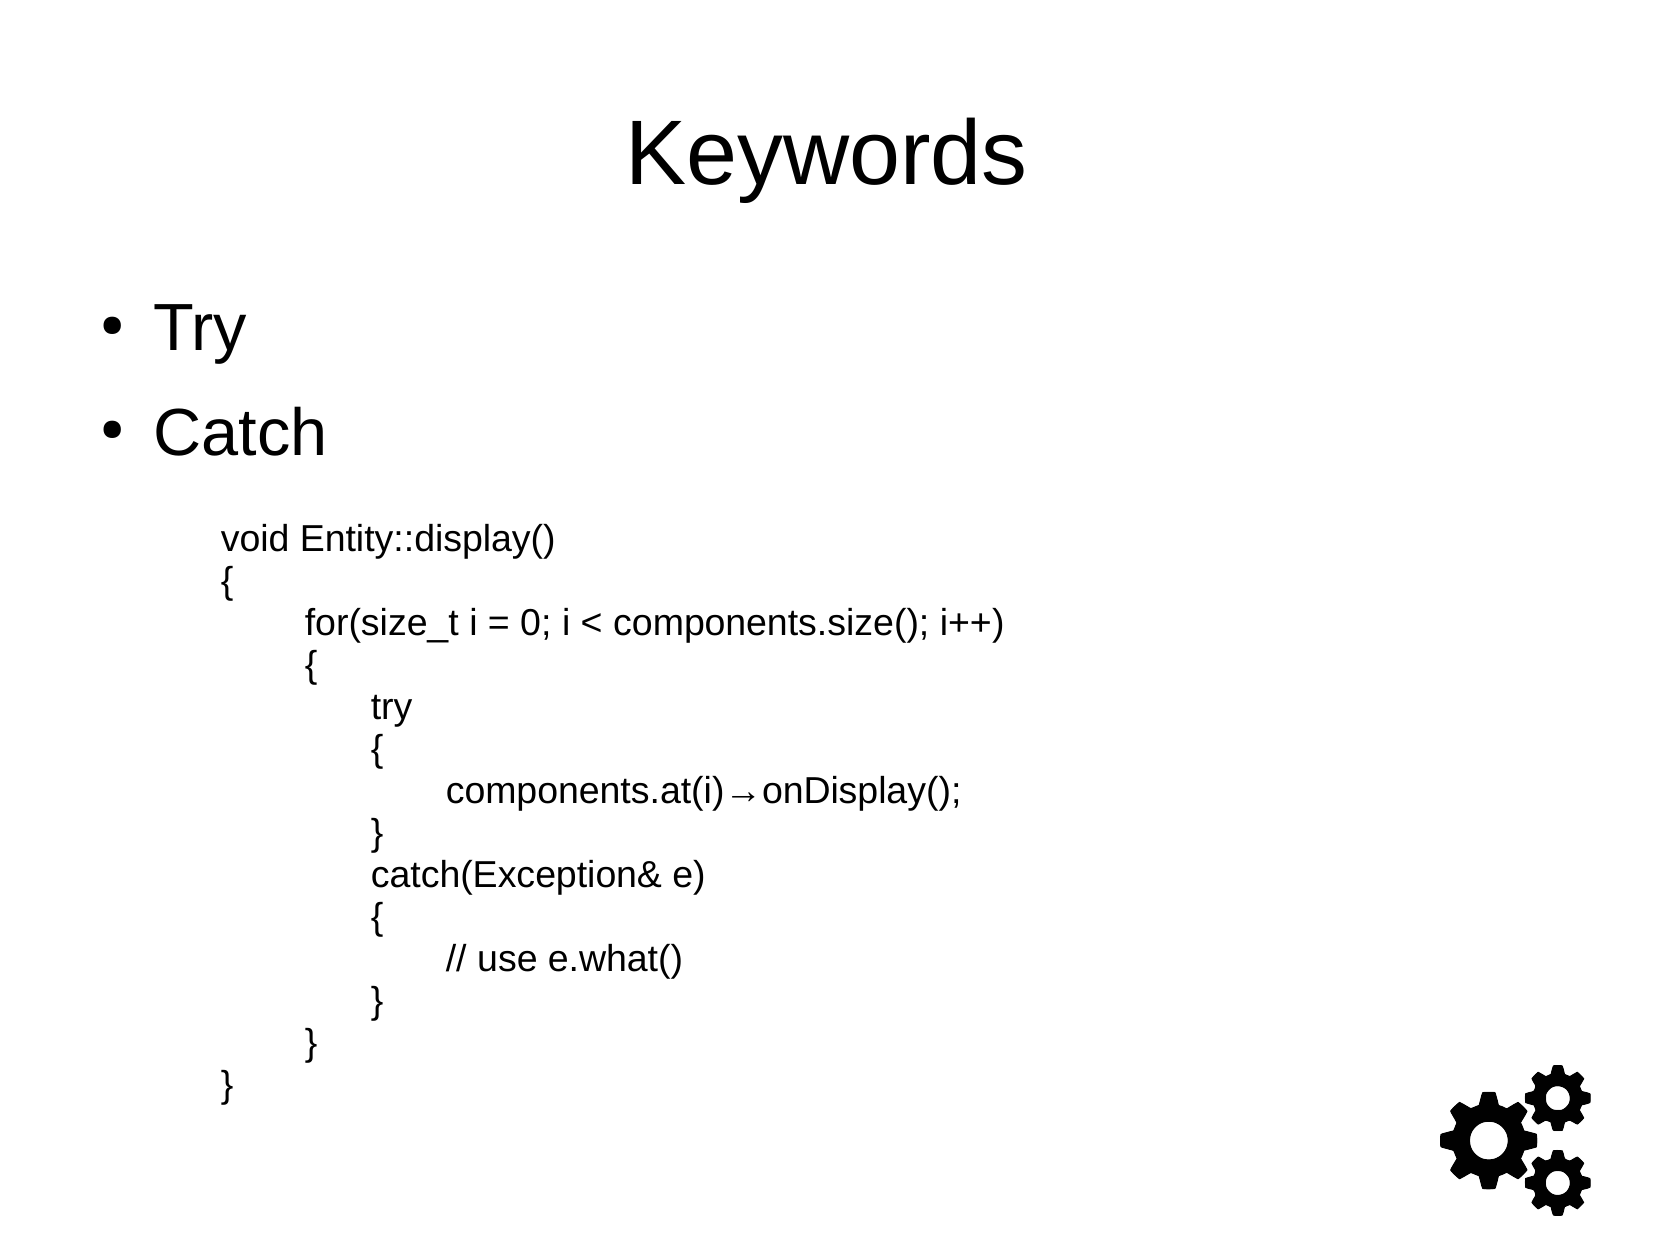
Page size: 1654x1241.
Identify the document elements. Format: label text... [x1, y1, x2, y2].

text_box void Entity::display() { for(size_t i = 0; i < components.size(); i++) { try { components.at(i)→onDisplay(); } catch(Exception& e) { // use e.what() } } } [206, 510, 1021, 1113]
list Try Catch [82, 290, 1571, 1010]
title Keywords [82, 49, 1571, 257]
picture [1440, 1065, 1591, 1216]
